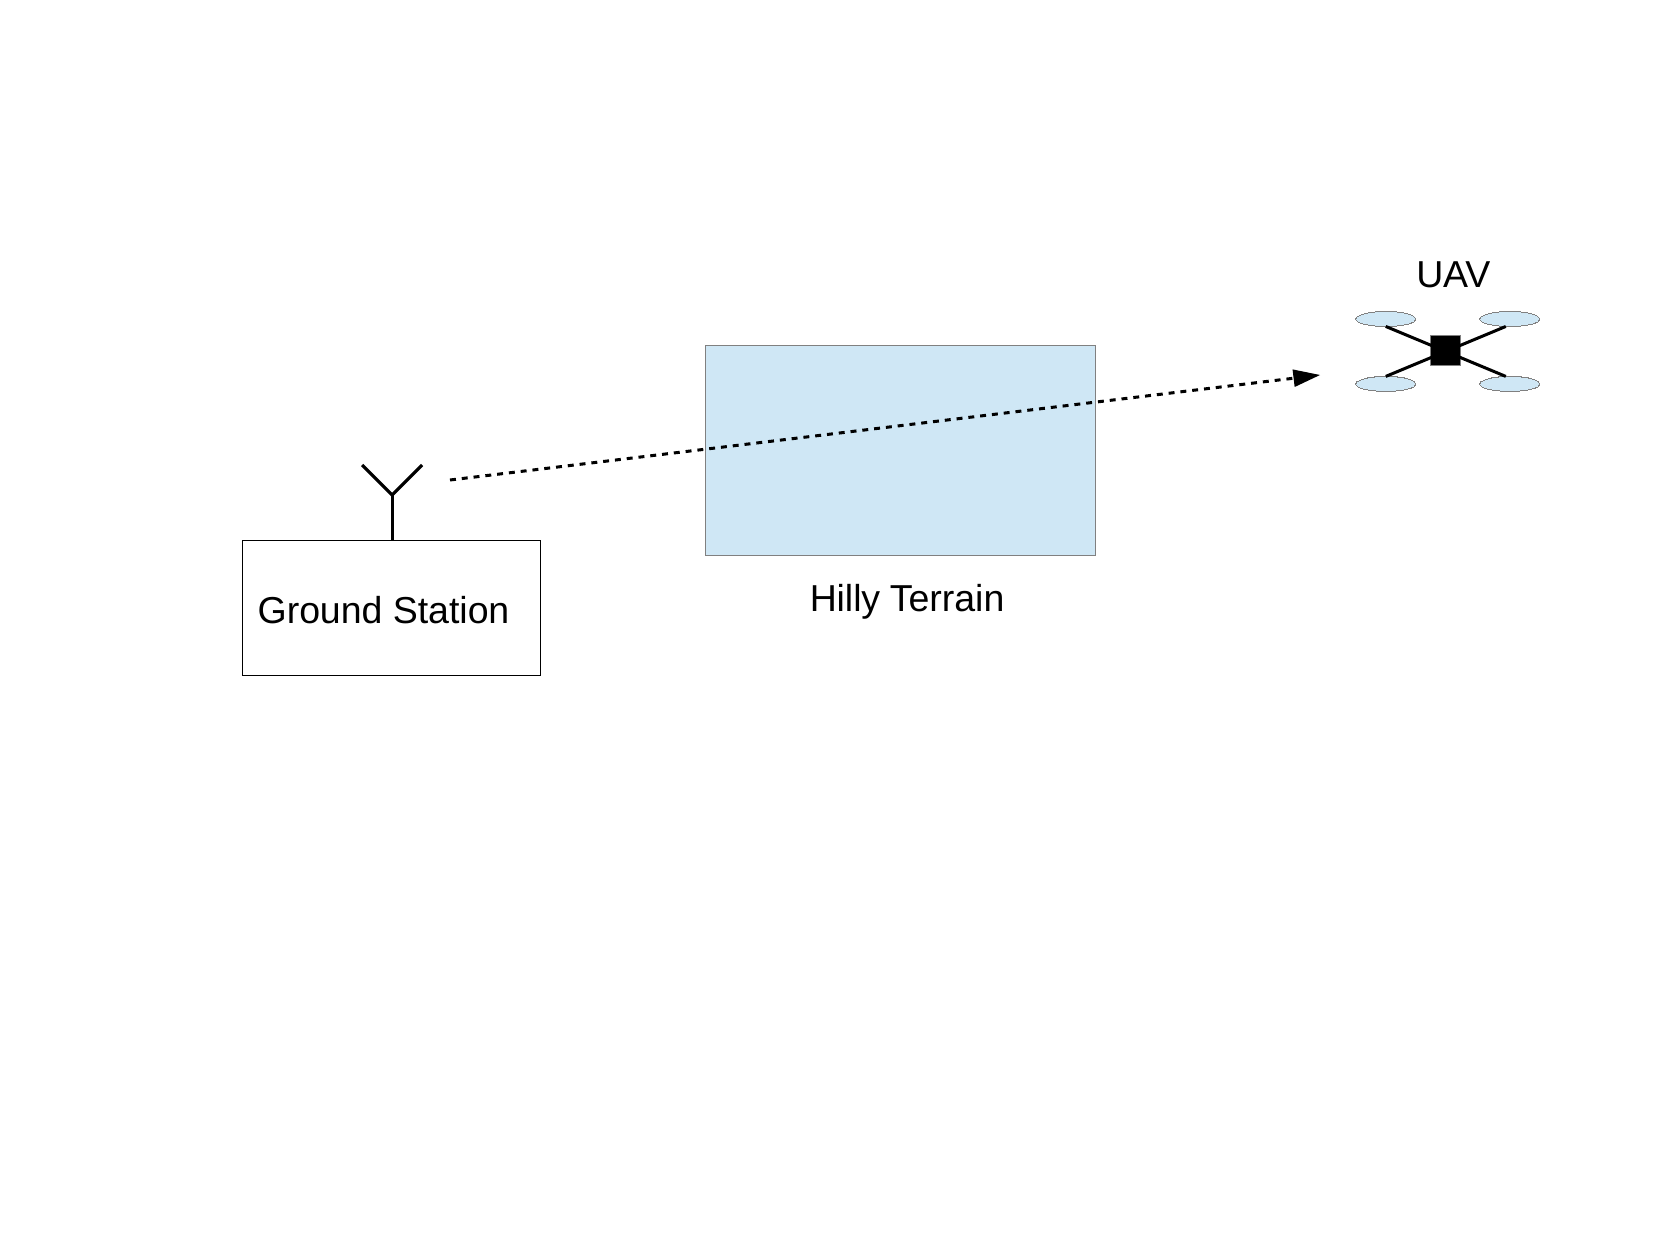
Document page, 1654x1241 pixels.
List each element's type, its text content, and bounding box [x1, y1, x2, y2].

text_box [1355, 376, 1416, 392]
text_box [1430, 335, 1461, 349]
text_box [1452, 348, 1461, 355]
text_box [1479, 311, 1540, 327]
text_box Hilly Terrain [795, 570, 1019, 627]
text_box [1479, 376, 1540, 392]
text_box Ground Station [243, 582, 541, 640]
text_box [1430, 347, 1440, 355]
text_box UAV [1385, 251, 1521, 297]
text_box [705, 345, 1096, 556]
text_box [1430, 354, 1461, 366]
text_box [1355, 311, 1416, 327]
